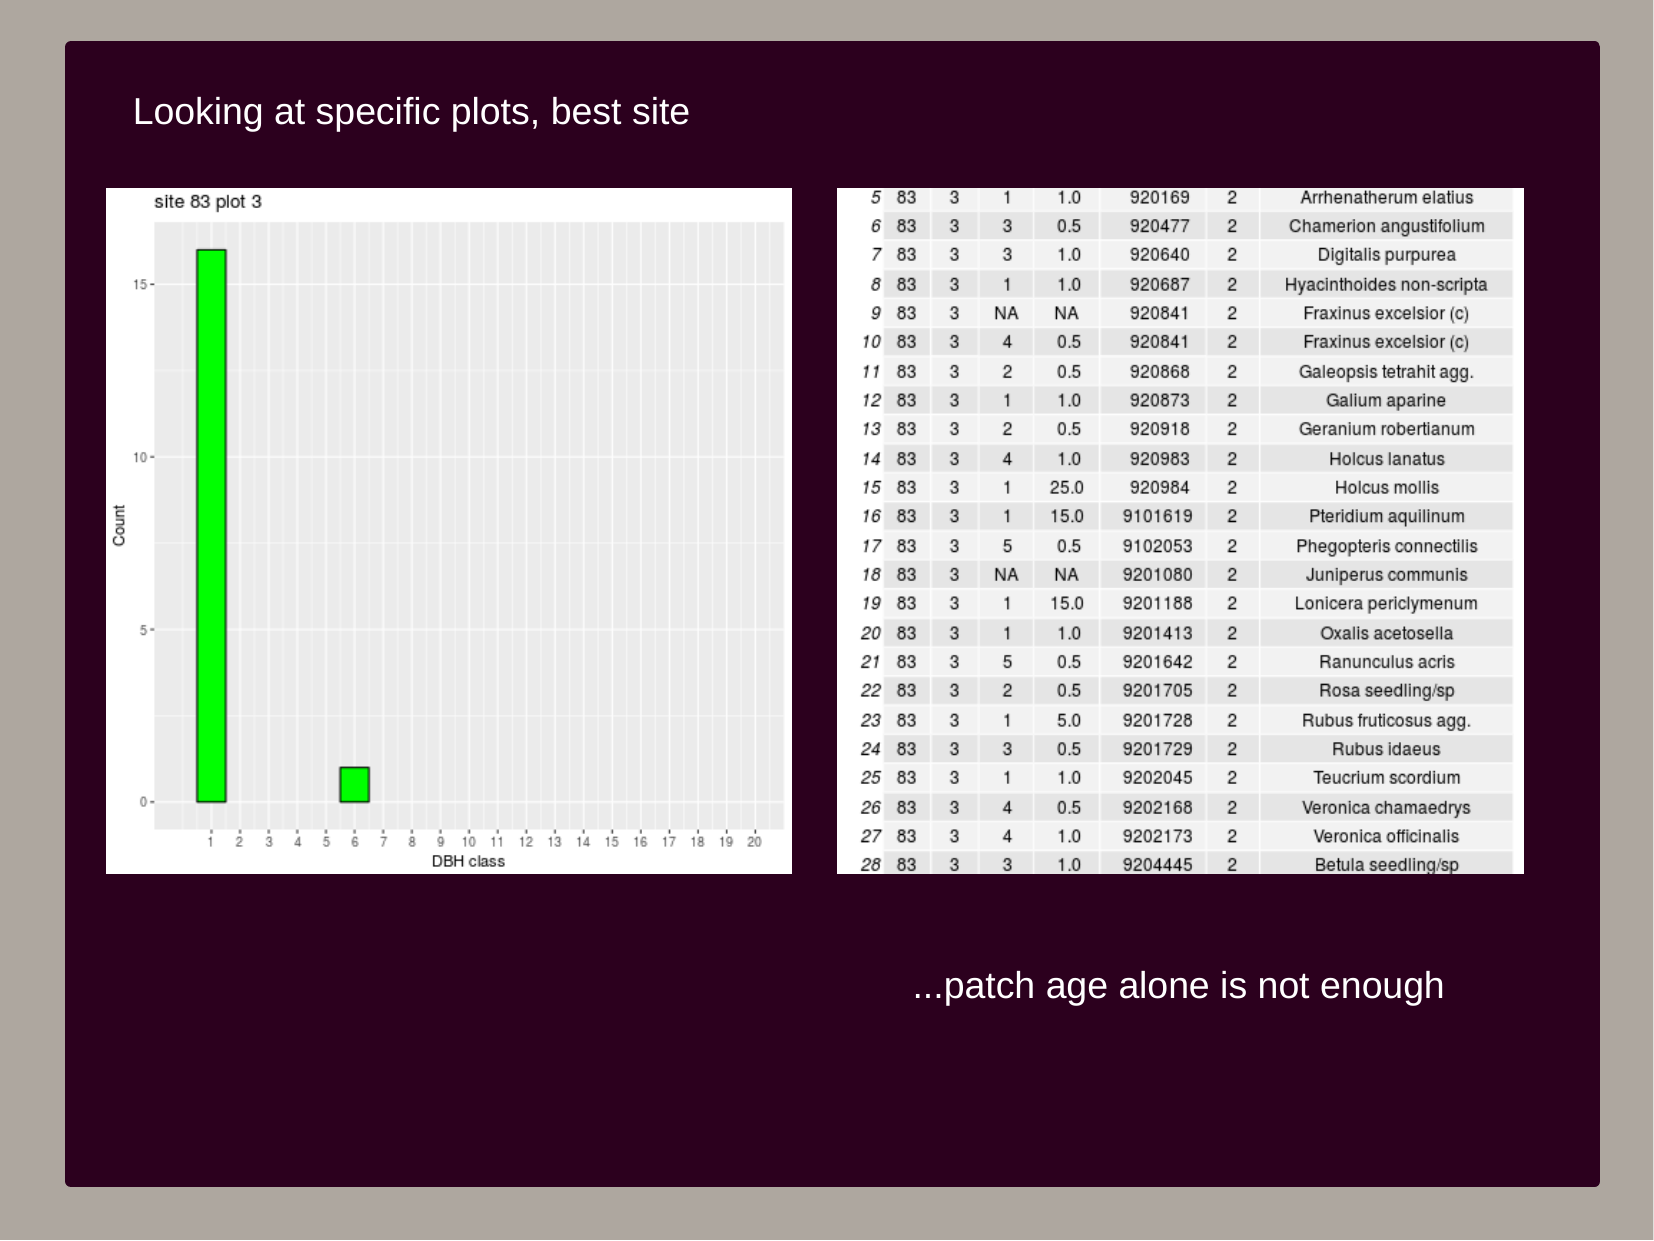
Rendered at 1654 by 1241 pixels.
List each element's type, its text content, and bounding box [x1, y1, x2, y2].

picture [837, 188, 1524, 875]
text_box [70, 47, 1595, 1182]
text_box ...patch age alone is not enough [897, 956, 1489, 1014]
picture [106, 188, 792, 875]
text_box Looking at specific plots, best site [118, 82, 1229, 140]
